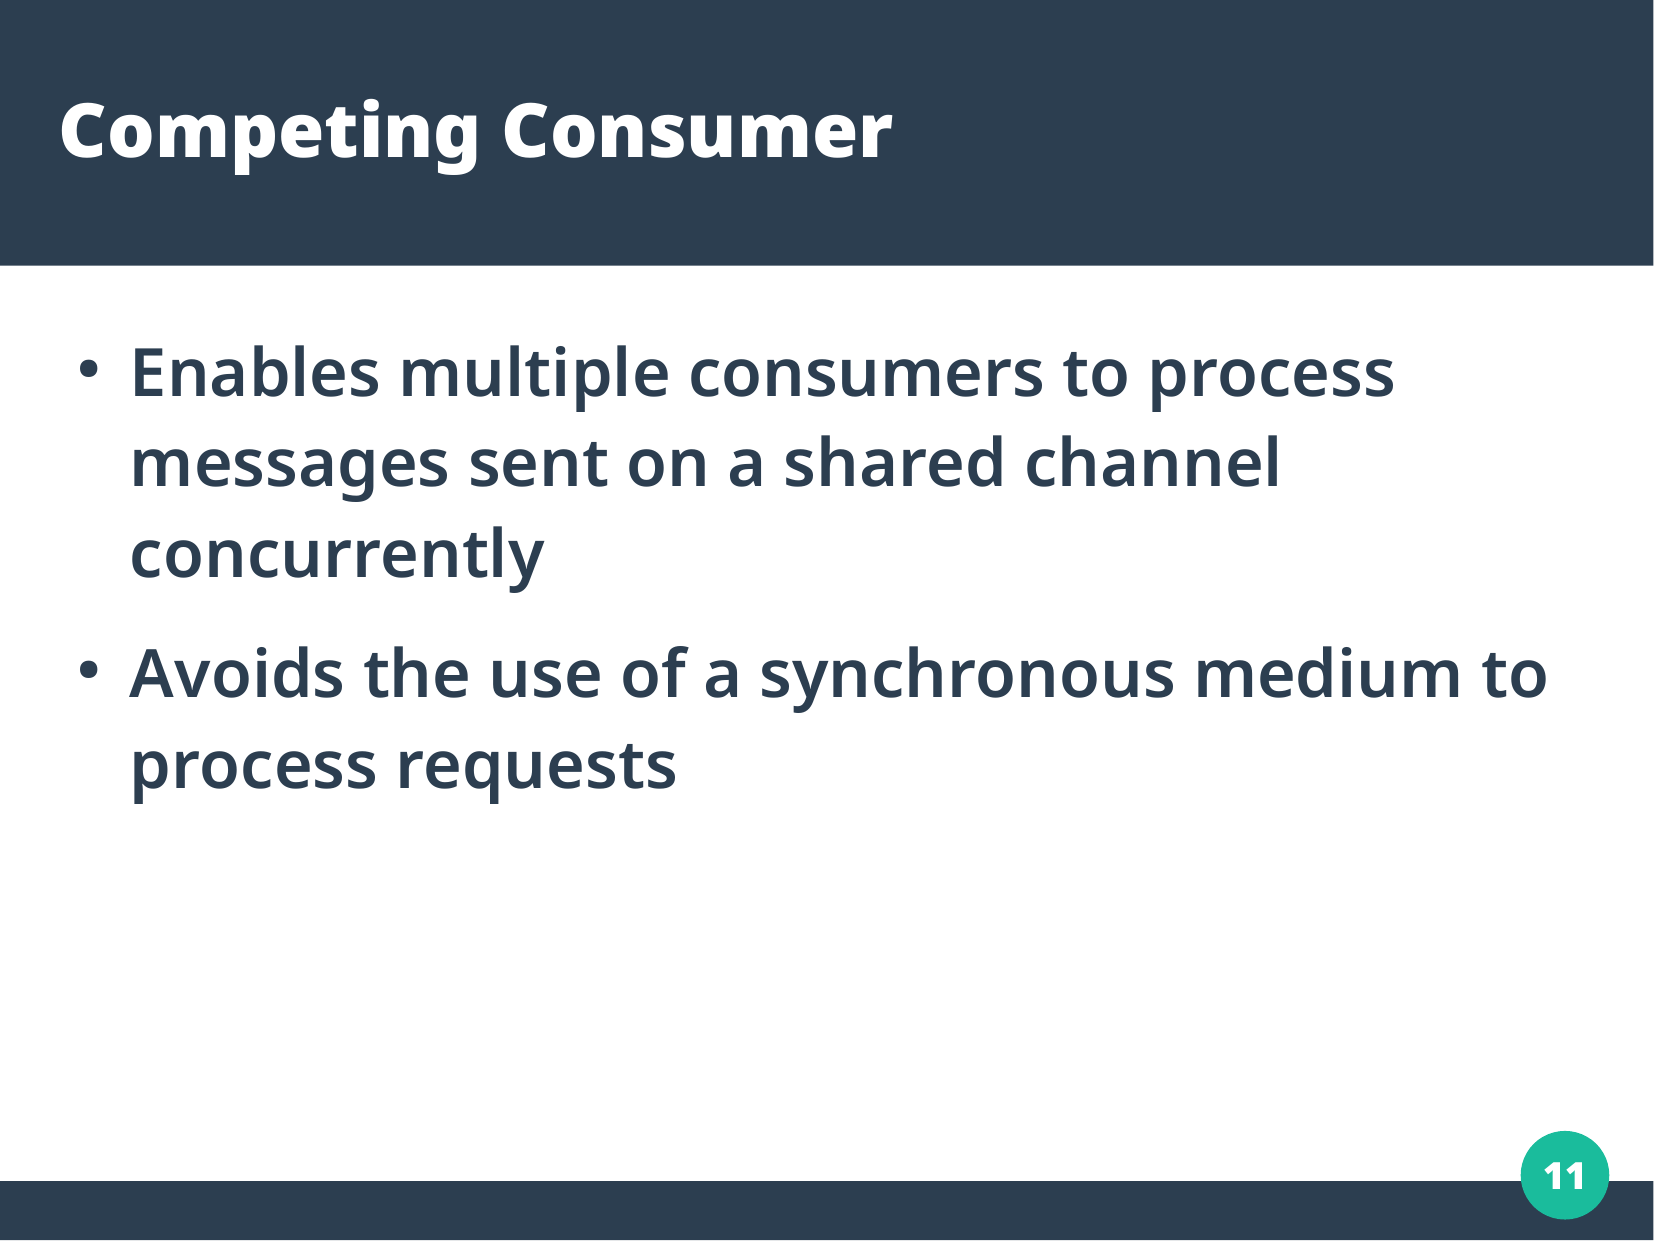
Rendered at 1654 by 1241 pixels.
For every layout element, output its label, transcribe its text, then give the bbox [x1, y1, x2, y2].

list Enables multiple consumers to process messages sent on a shared channel concurrently Avoids the use of a synchronous medium to process requests [59, 324, 1595, 1152]
title Competing Consumer [59, 49, 1595, 207]
